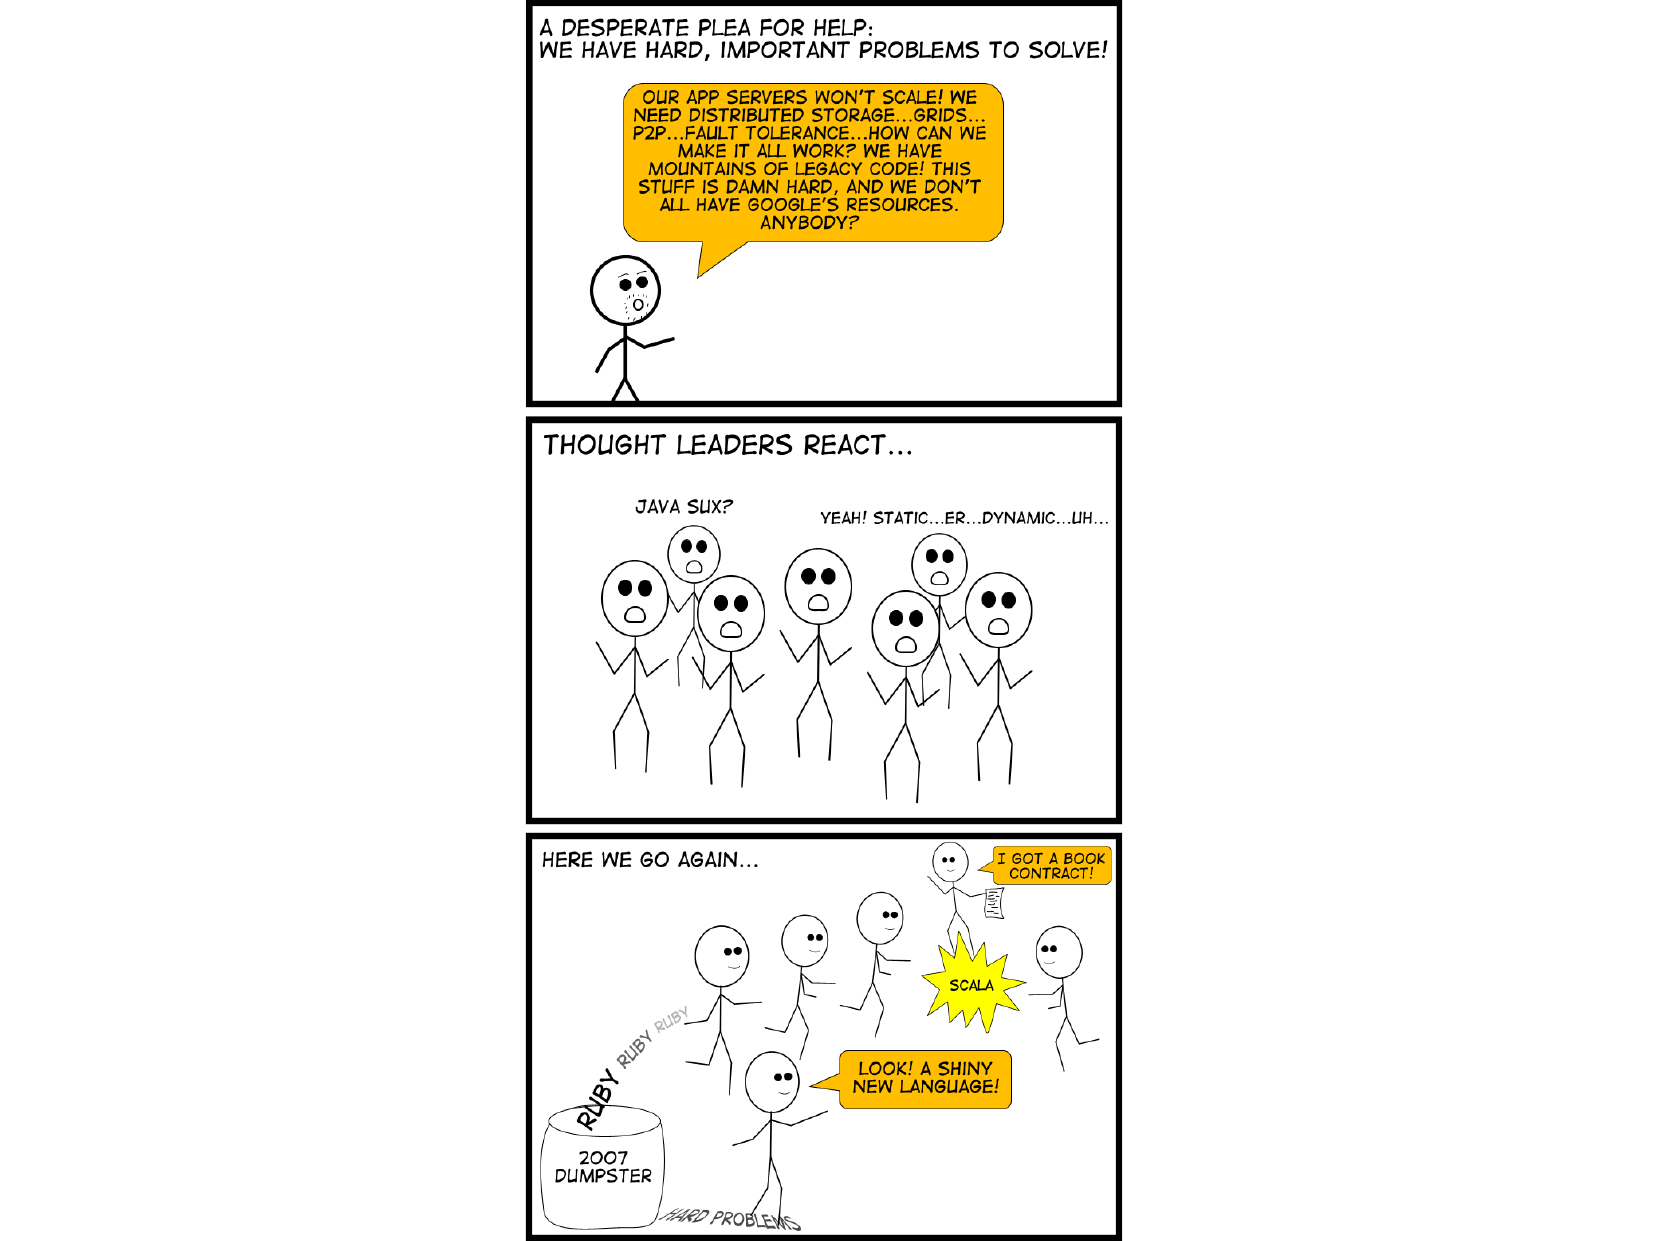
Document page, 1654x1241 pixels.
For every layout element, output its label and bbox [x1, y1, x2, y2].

picture [525, 0, 1123, 1241]
